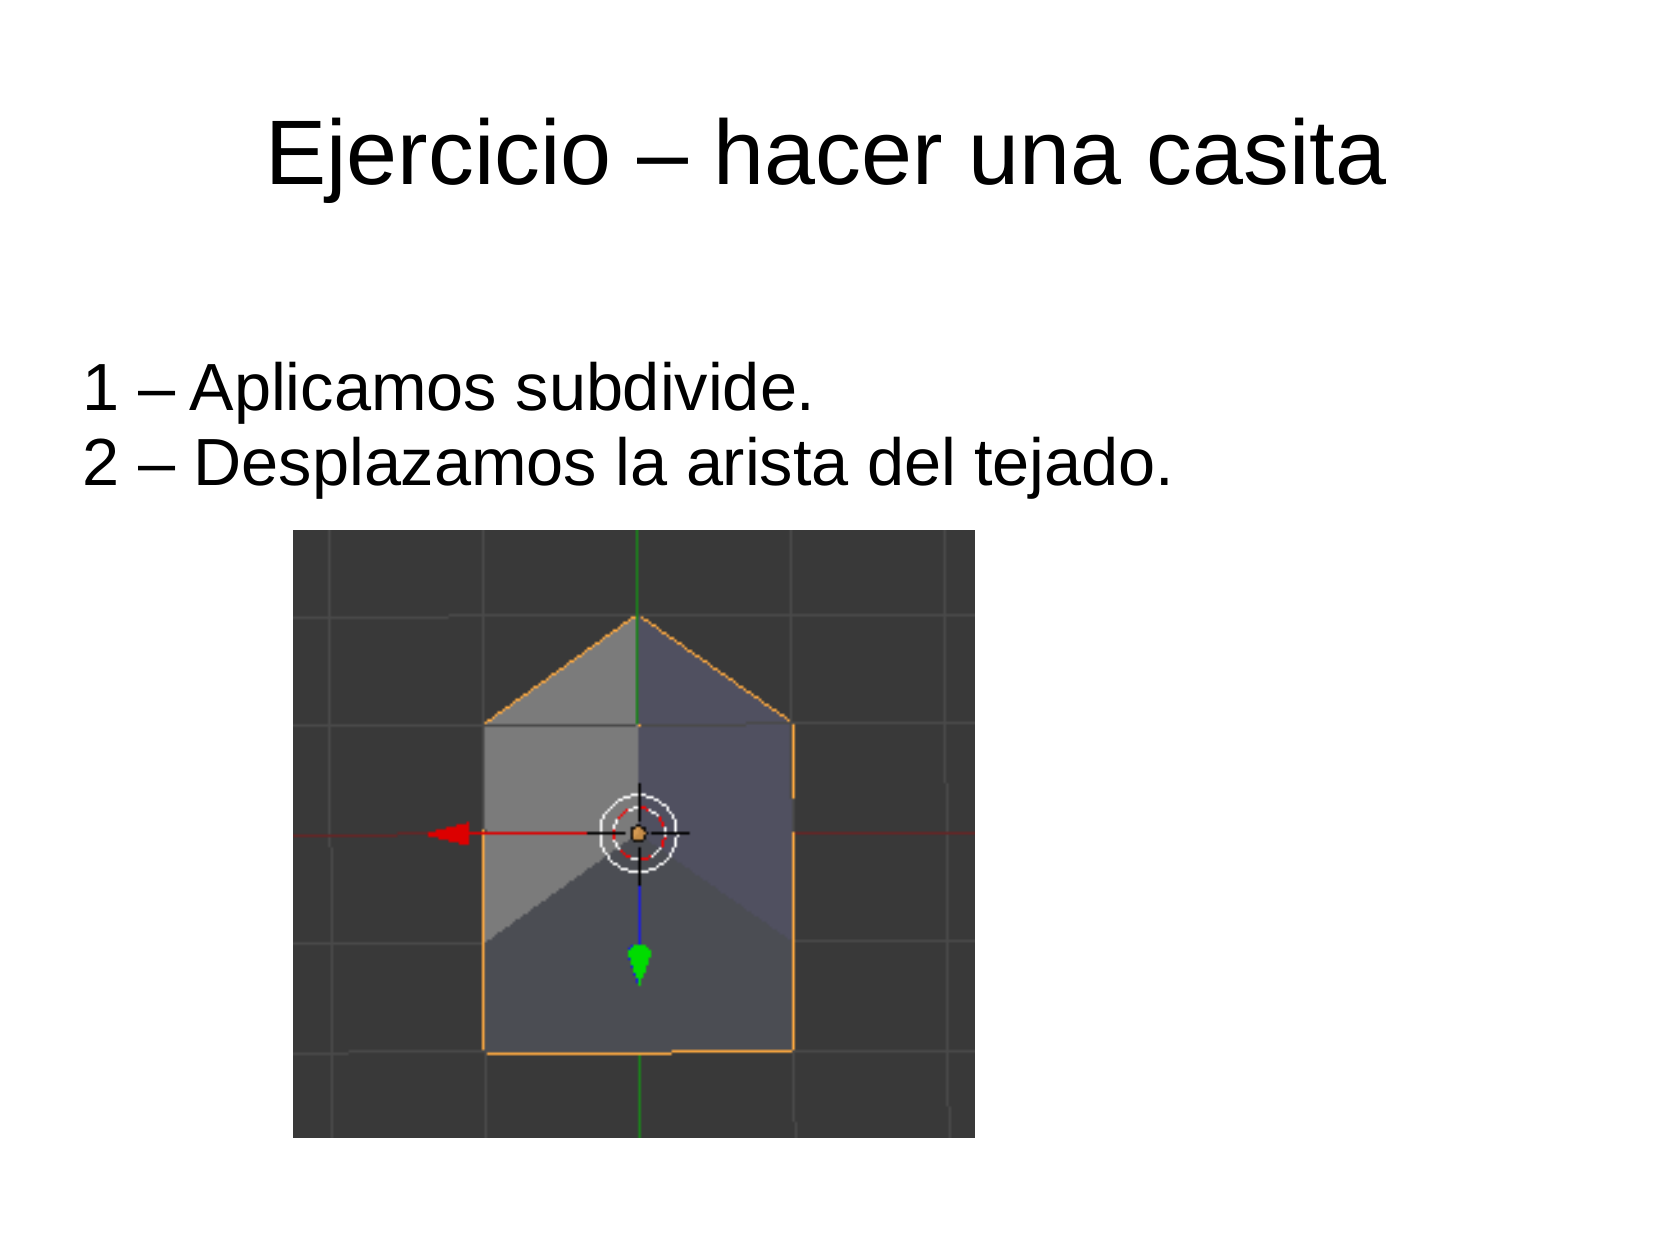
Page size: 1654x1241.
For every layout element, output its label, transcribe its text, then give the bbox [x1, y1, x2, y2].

subtitle 1 – Aplicamos subdivide. 2 – Desplazamos la arista del tejado. [82, 290, 1571, 709]
picture [293, 530, 975, 1138]
title Ejercicio – hacer una casita [82, 49, 1571, 257]
